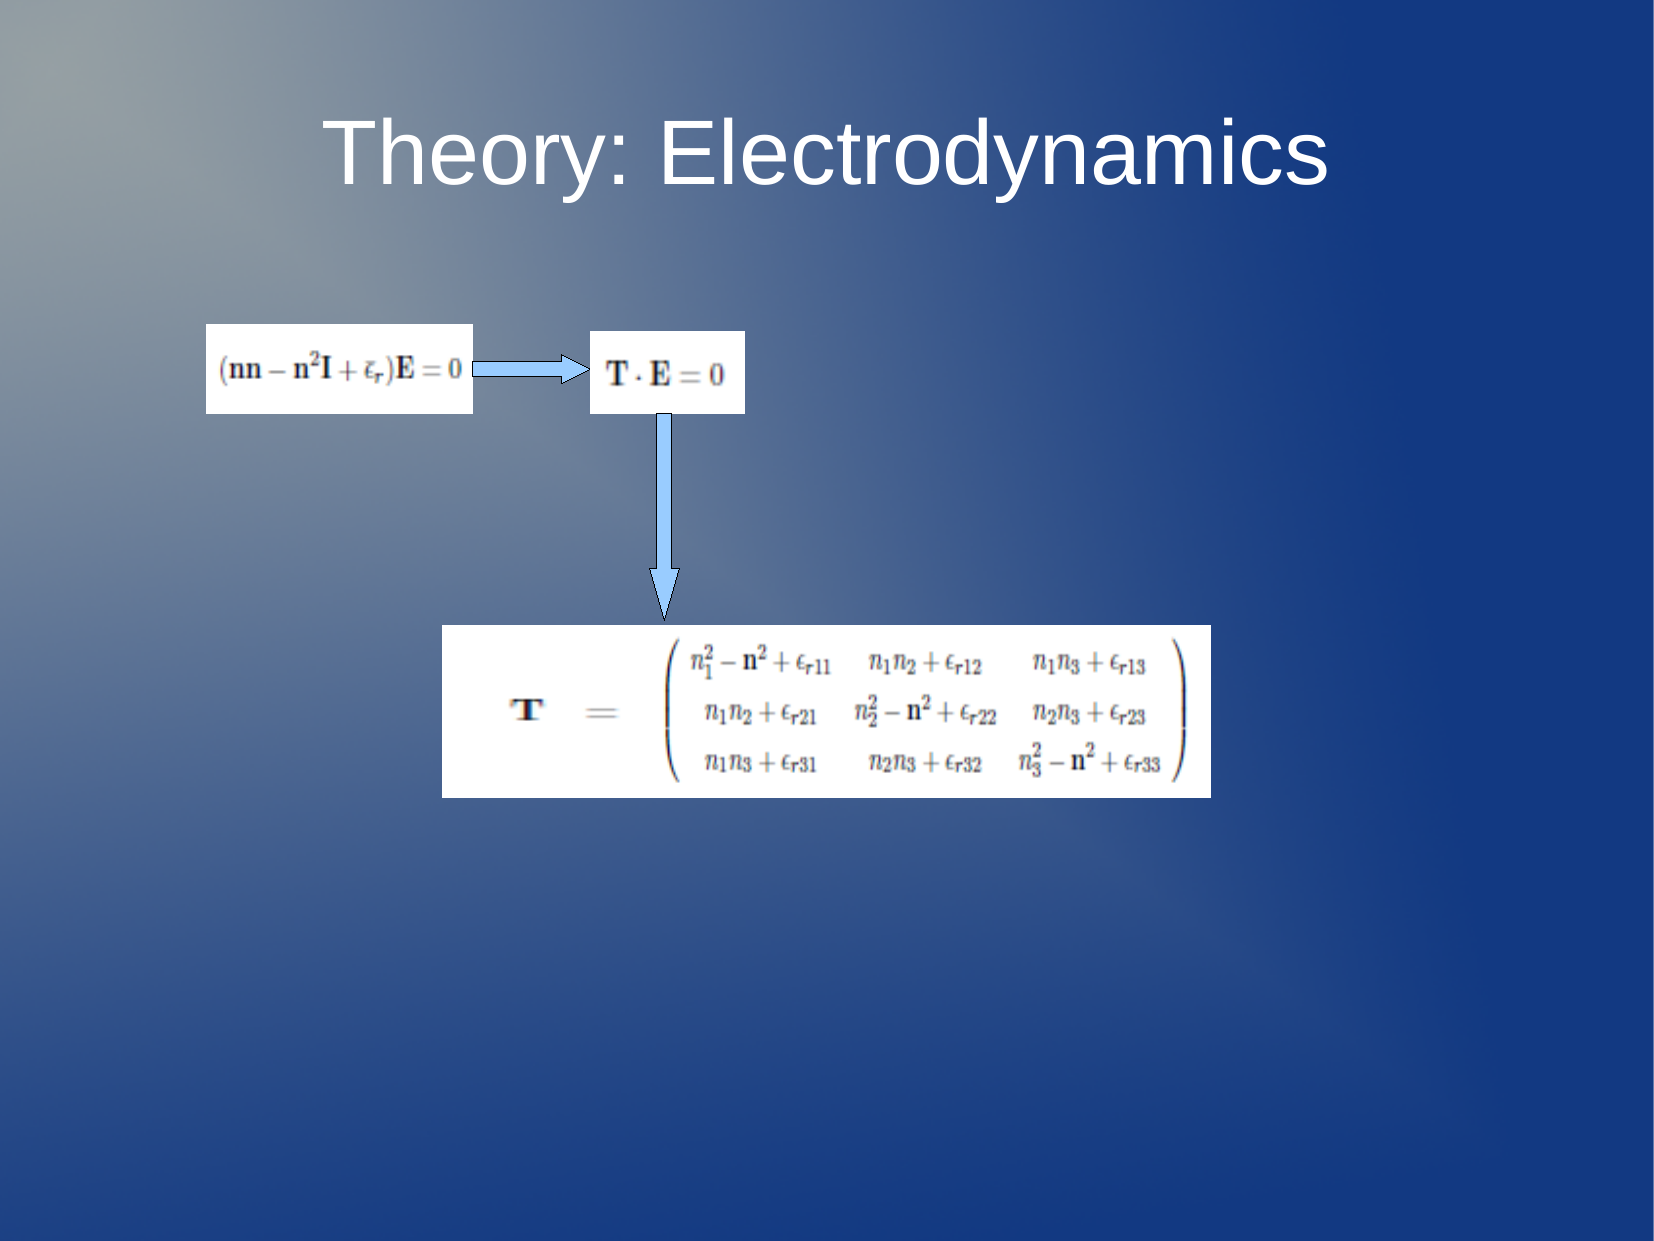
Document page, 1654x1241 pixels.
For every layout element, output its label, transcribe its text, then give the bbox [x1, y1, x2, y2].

text_box [472, 354, 590, 384]
text_box [649, 413, 680, 621]
title Theory: Electrodynamics [82, 49, 1571, 257]
picture [0, 0, 1654, 1241]
